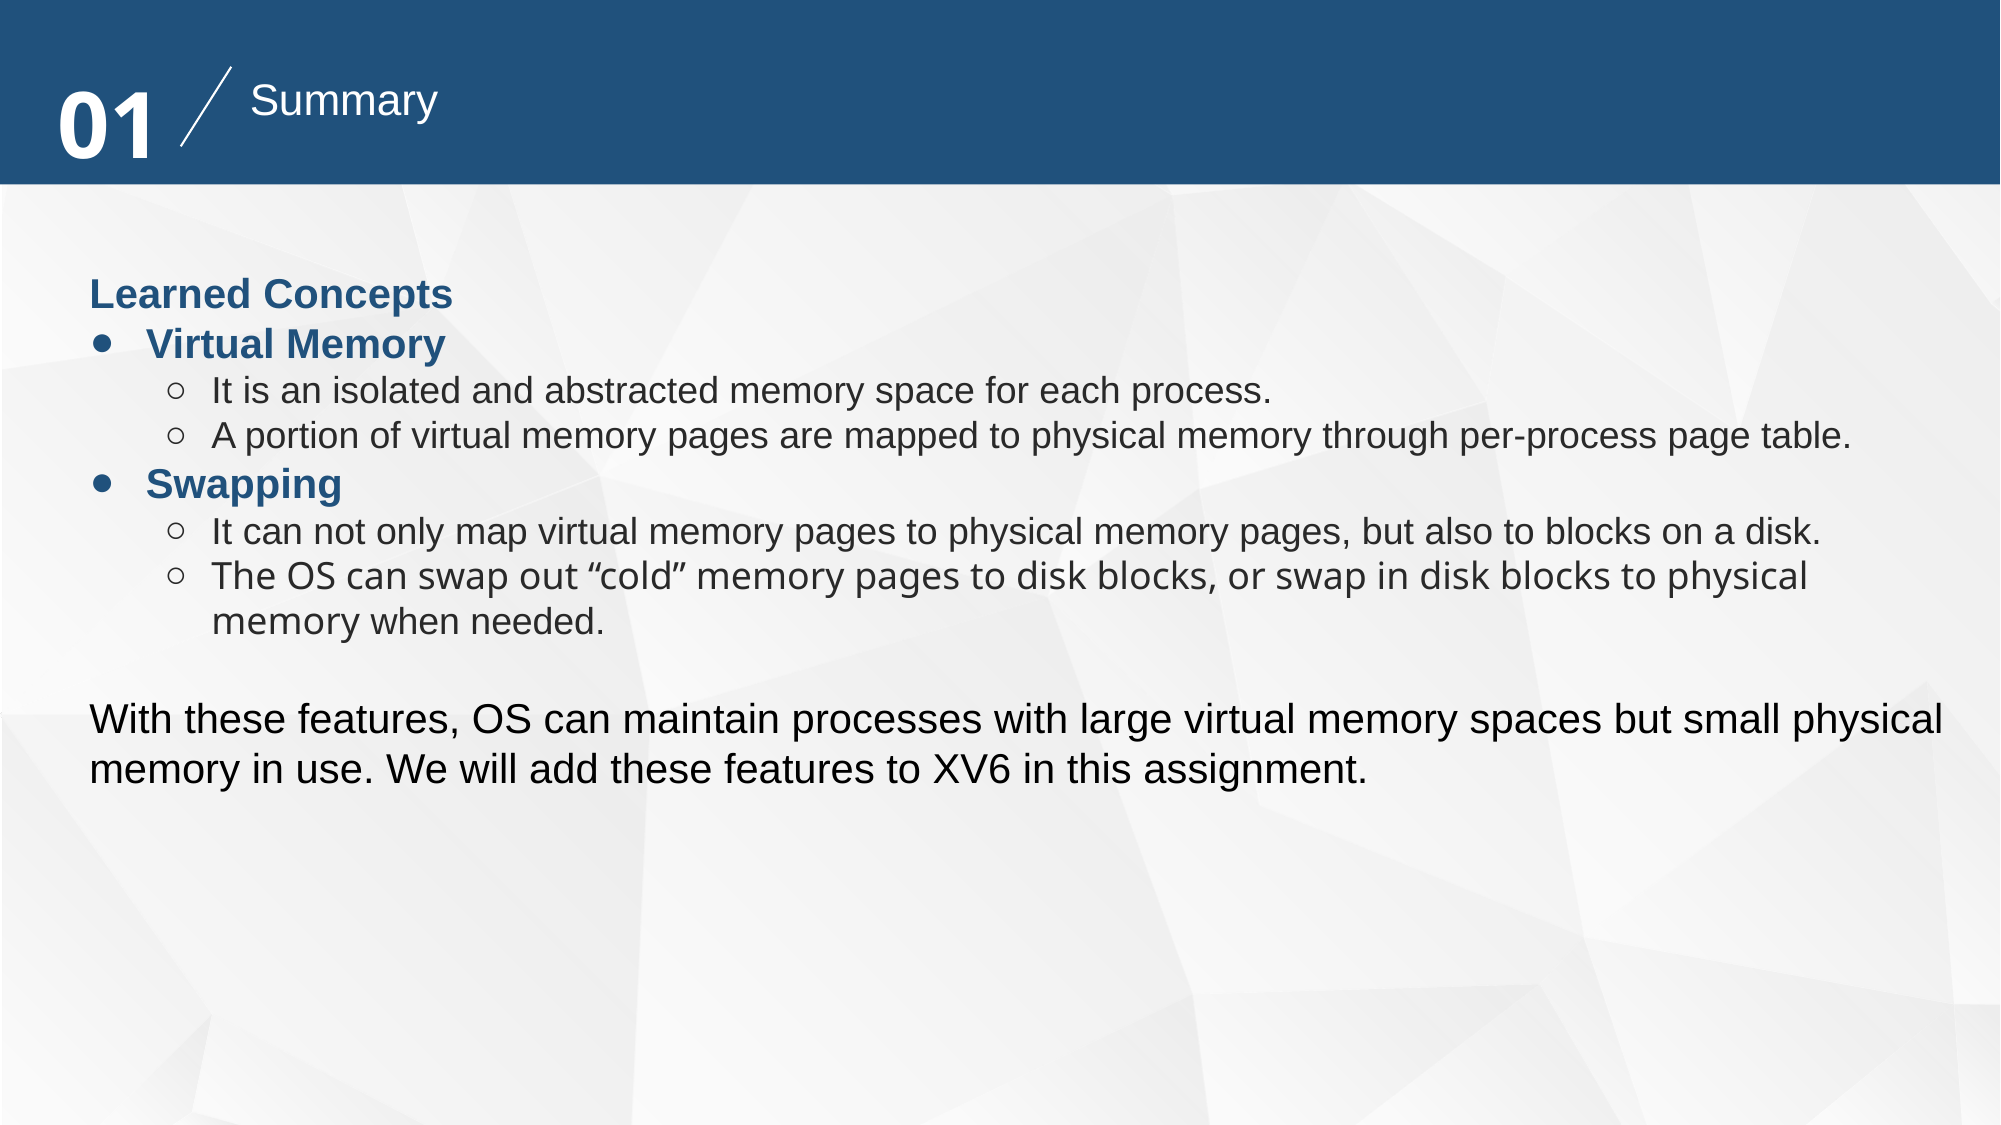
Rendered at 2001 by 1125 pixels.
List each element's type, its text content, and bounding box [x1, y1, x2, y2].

text_box Learned Concepts Virtual Memory It is an isolated and abstracted memory space for each process. A portion of virtual memory pages are mapped to physical memory through per-process page table. Swapping It can not only map virtual memory pages to physical memory pages, but also to blocks on a disk. The OS can swap out “cold” memory pages to disk blocks, or swap in disk blocks to physical memory when needed. With these features, OS can maintain processes with large virtual memory spaces but small physical memory in use. We will add these features to XV6 in this assignment. [75, 252, 1969, 806]
picture [0, 0, 2001, 1125]
list Summary [235, 57, 989, 139]
list 01 [43, 52, 185, 218]
